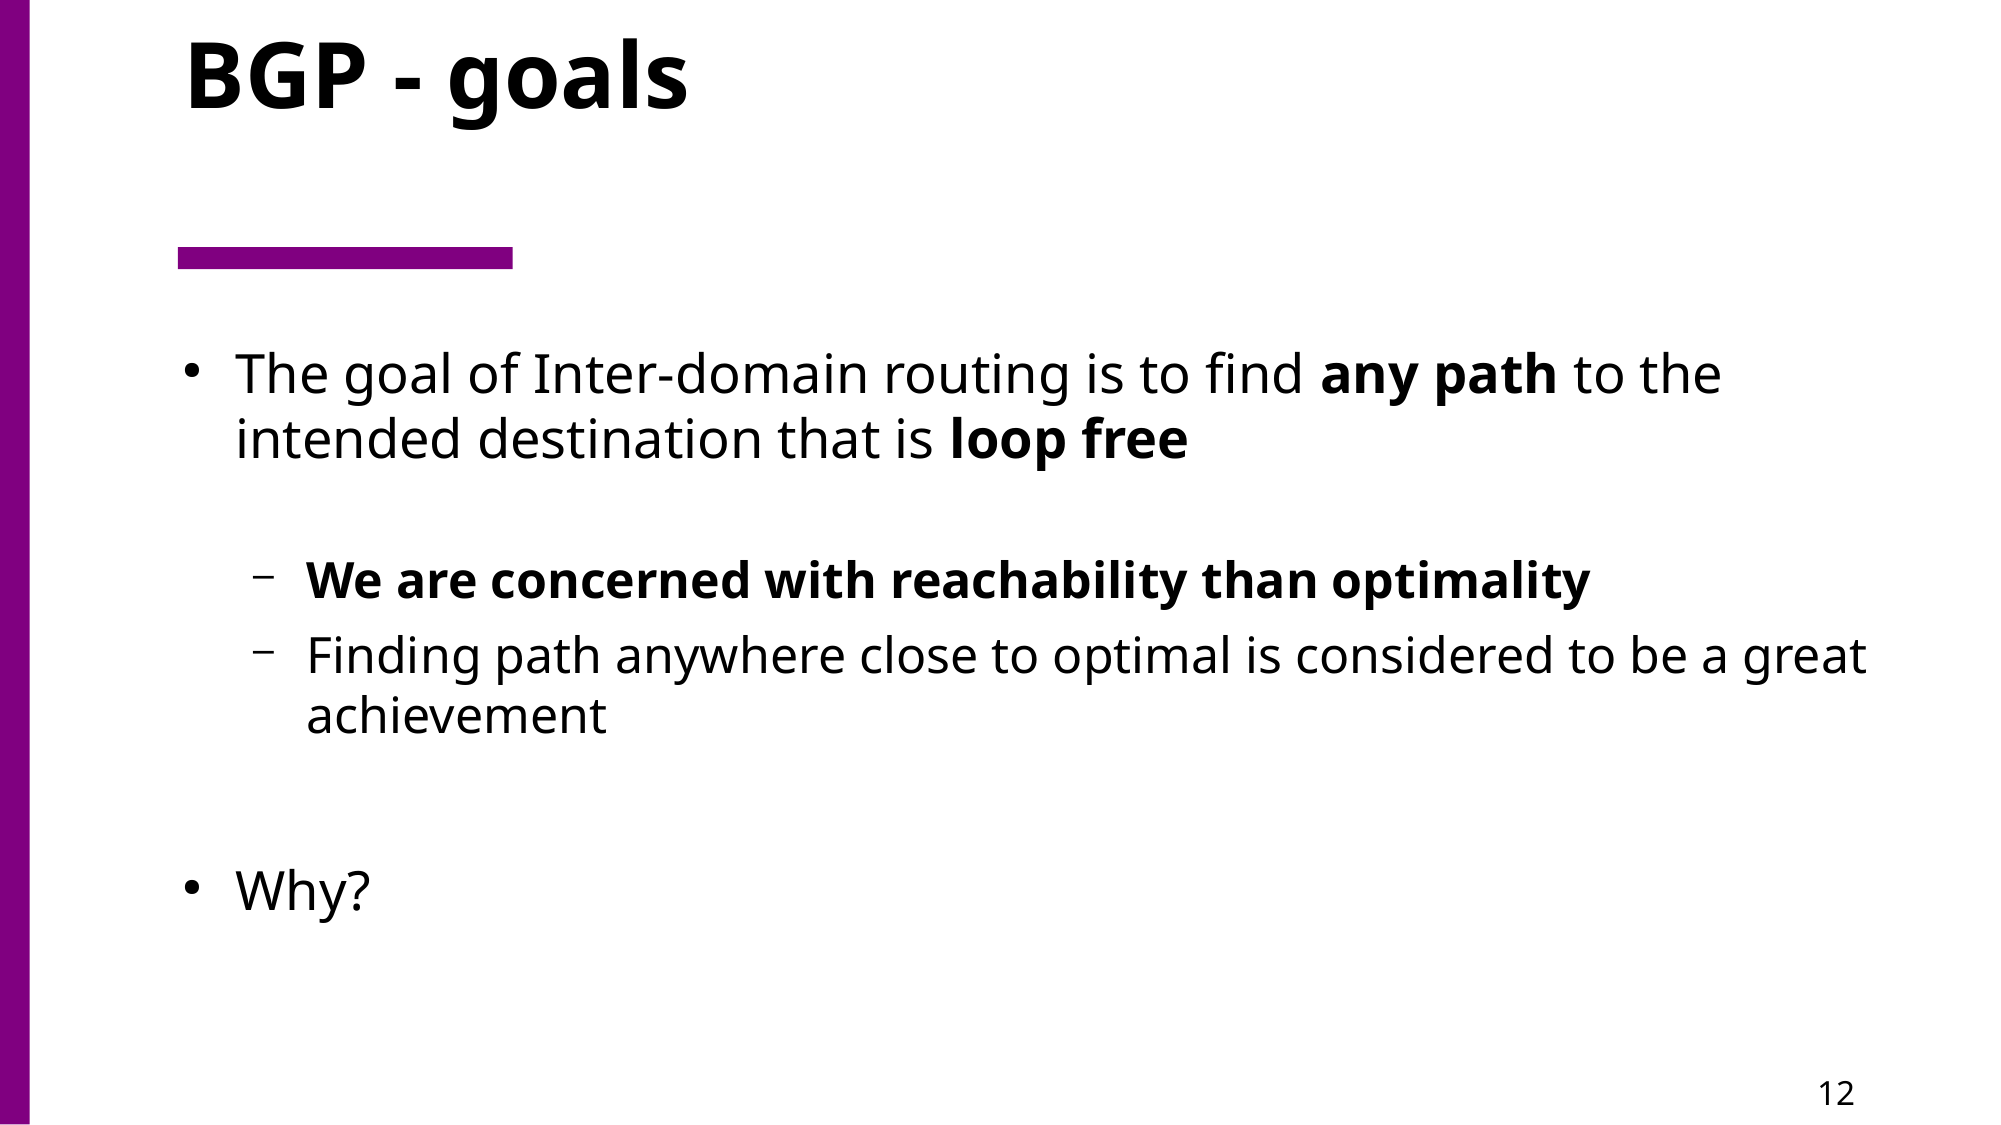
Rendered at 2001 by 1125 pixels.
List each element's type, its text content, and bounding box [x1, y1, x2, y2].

list The goal of Inter-domain routing is to find any path to the intended destination that is loop free We are concerned with reachability than optimality Finding path anywhere close to optimal is considered to be a great achievement Why? [149, 184, 1959, 1024]
title BGP - goals [133, 9, 1946, 135]
